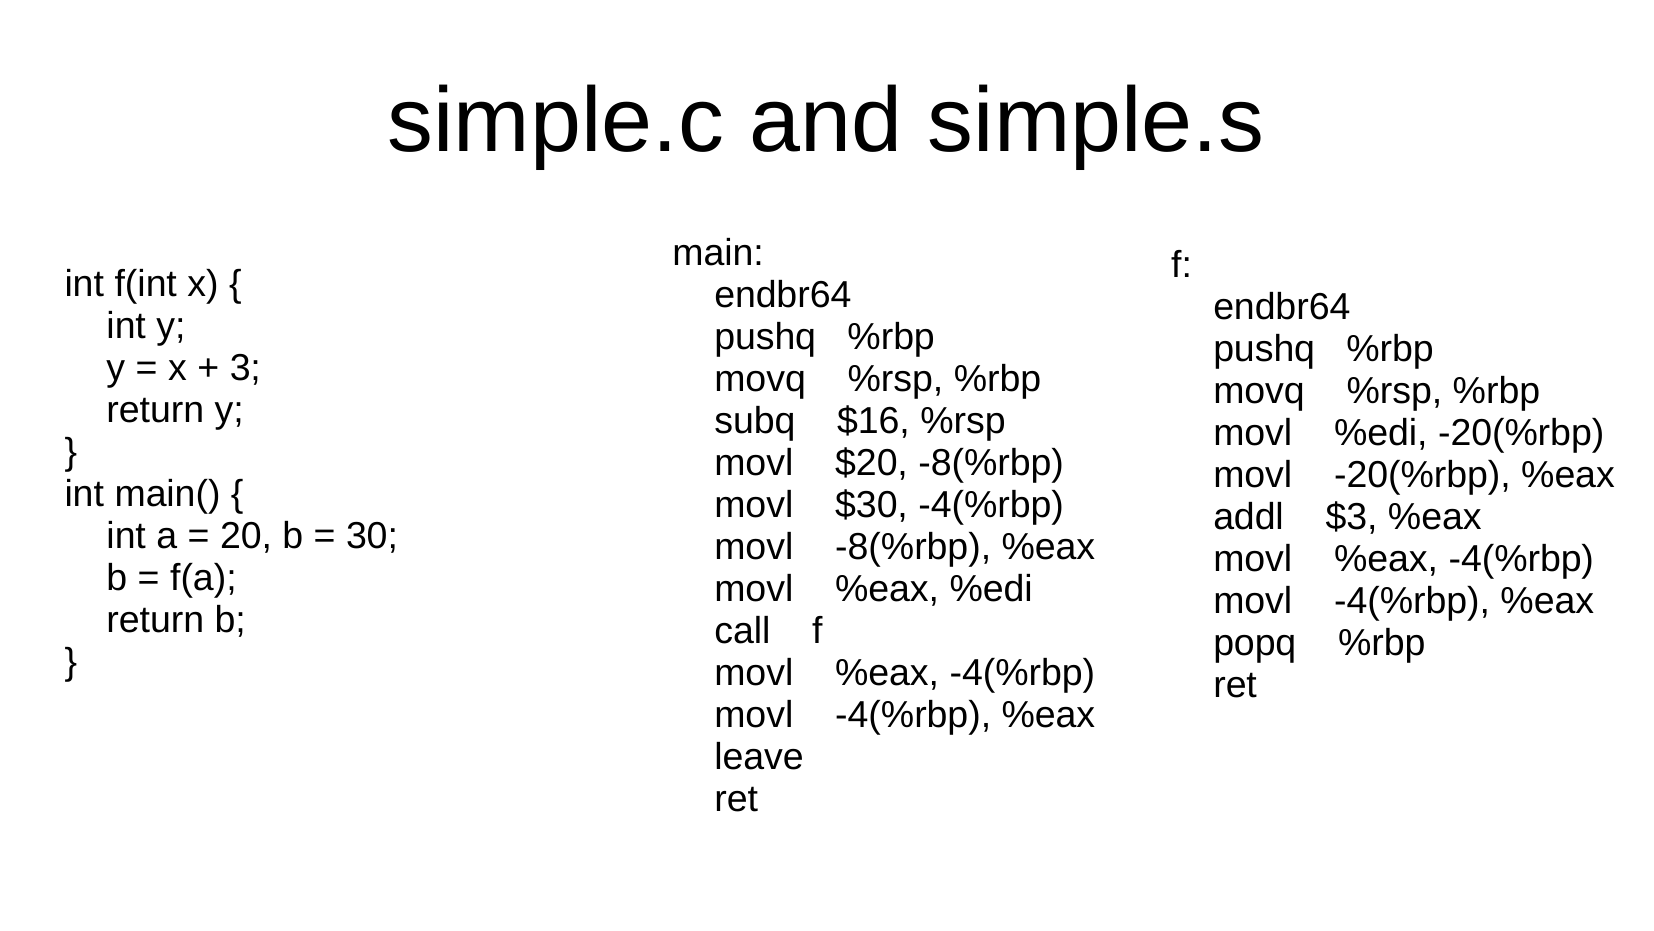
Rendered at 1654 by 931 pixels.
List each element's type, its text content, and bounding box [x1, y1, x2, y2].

title simple.c and simple.s [82, 37, 1571, 193]
text_box int f(int x) { int y; y = x + 3; return y; } int main() { int a = 20, b = 30; b = f(a); return b; } [49, 255, 414, 733]
text_box f: endbr64 pushq %rbp movq %rsp, %rbp movl %edi, -20(%rbp) movl -20(%rbp), %eax addl $3, %eax movl %eax, -4(%rbp) movl -4(%rbp), %eax popq %rbp ret [1156, 236, 1630, 713]
text_box main: endbr64 pushq %rbp movq %rsp, %rbp subq $16, %rsp movl $20, -8(%rbp) movl $30, -4(%rbp) movl -8(%rbp), %eax movl %eax, %edi call f movl %eax, -4(%rbp) movl -4(%rbp), %eax leave ret [657, 224, 1111, 827]
